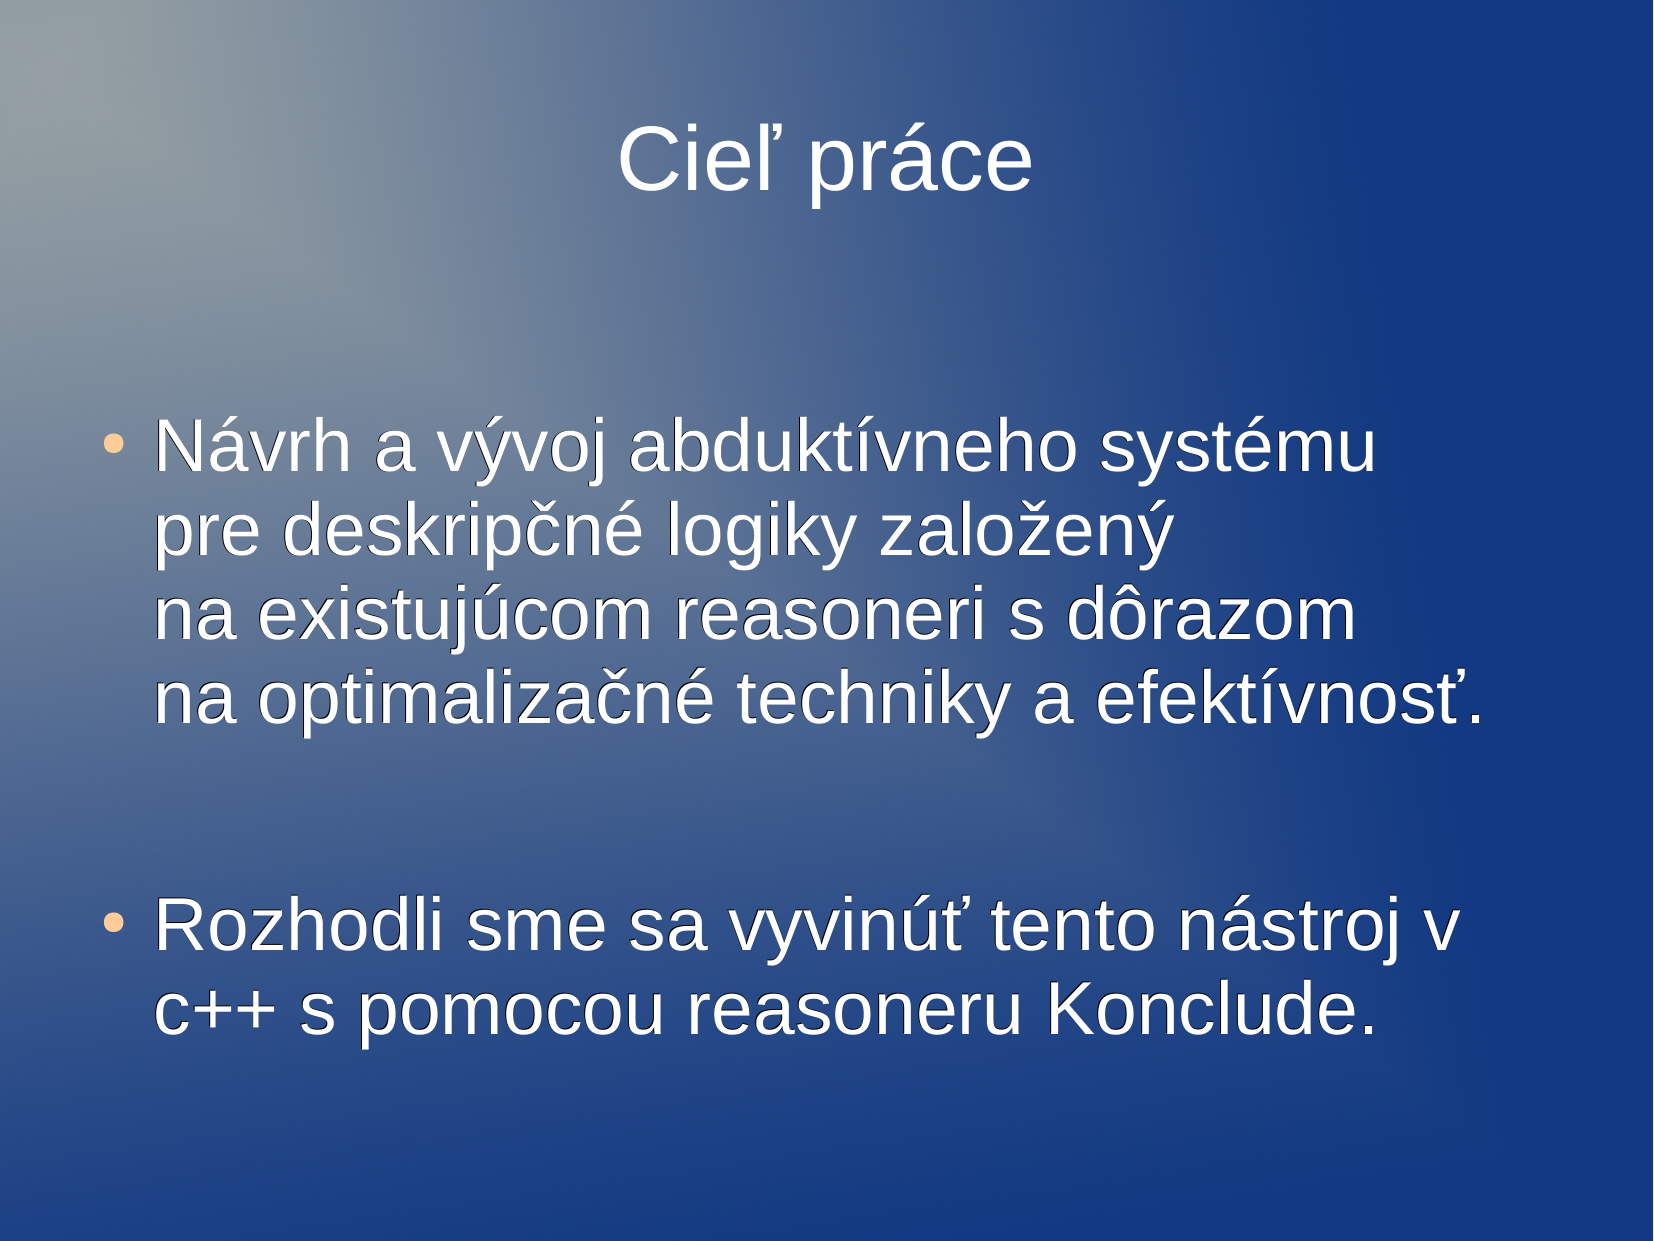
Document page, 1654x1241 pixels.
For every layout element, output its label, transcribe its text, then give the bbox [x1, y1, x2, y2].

list Návrh a vývoj abduktívneho systému pre deskripčné logiky založený na existujúcom reasoneri s dôrazom na optimalizačné techniky a efektívnosť. Rozhodli sme sa vyvinúť tento nástroj v c++ s pomocou reasoneru Konclude. [82, 290, 1571, 1109]
title Cieľ práce [82, 55, 1571, 263]
picture [0, 0, 1654, 1241]
